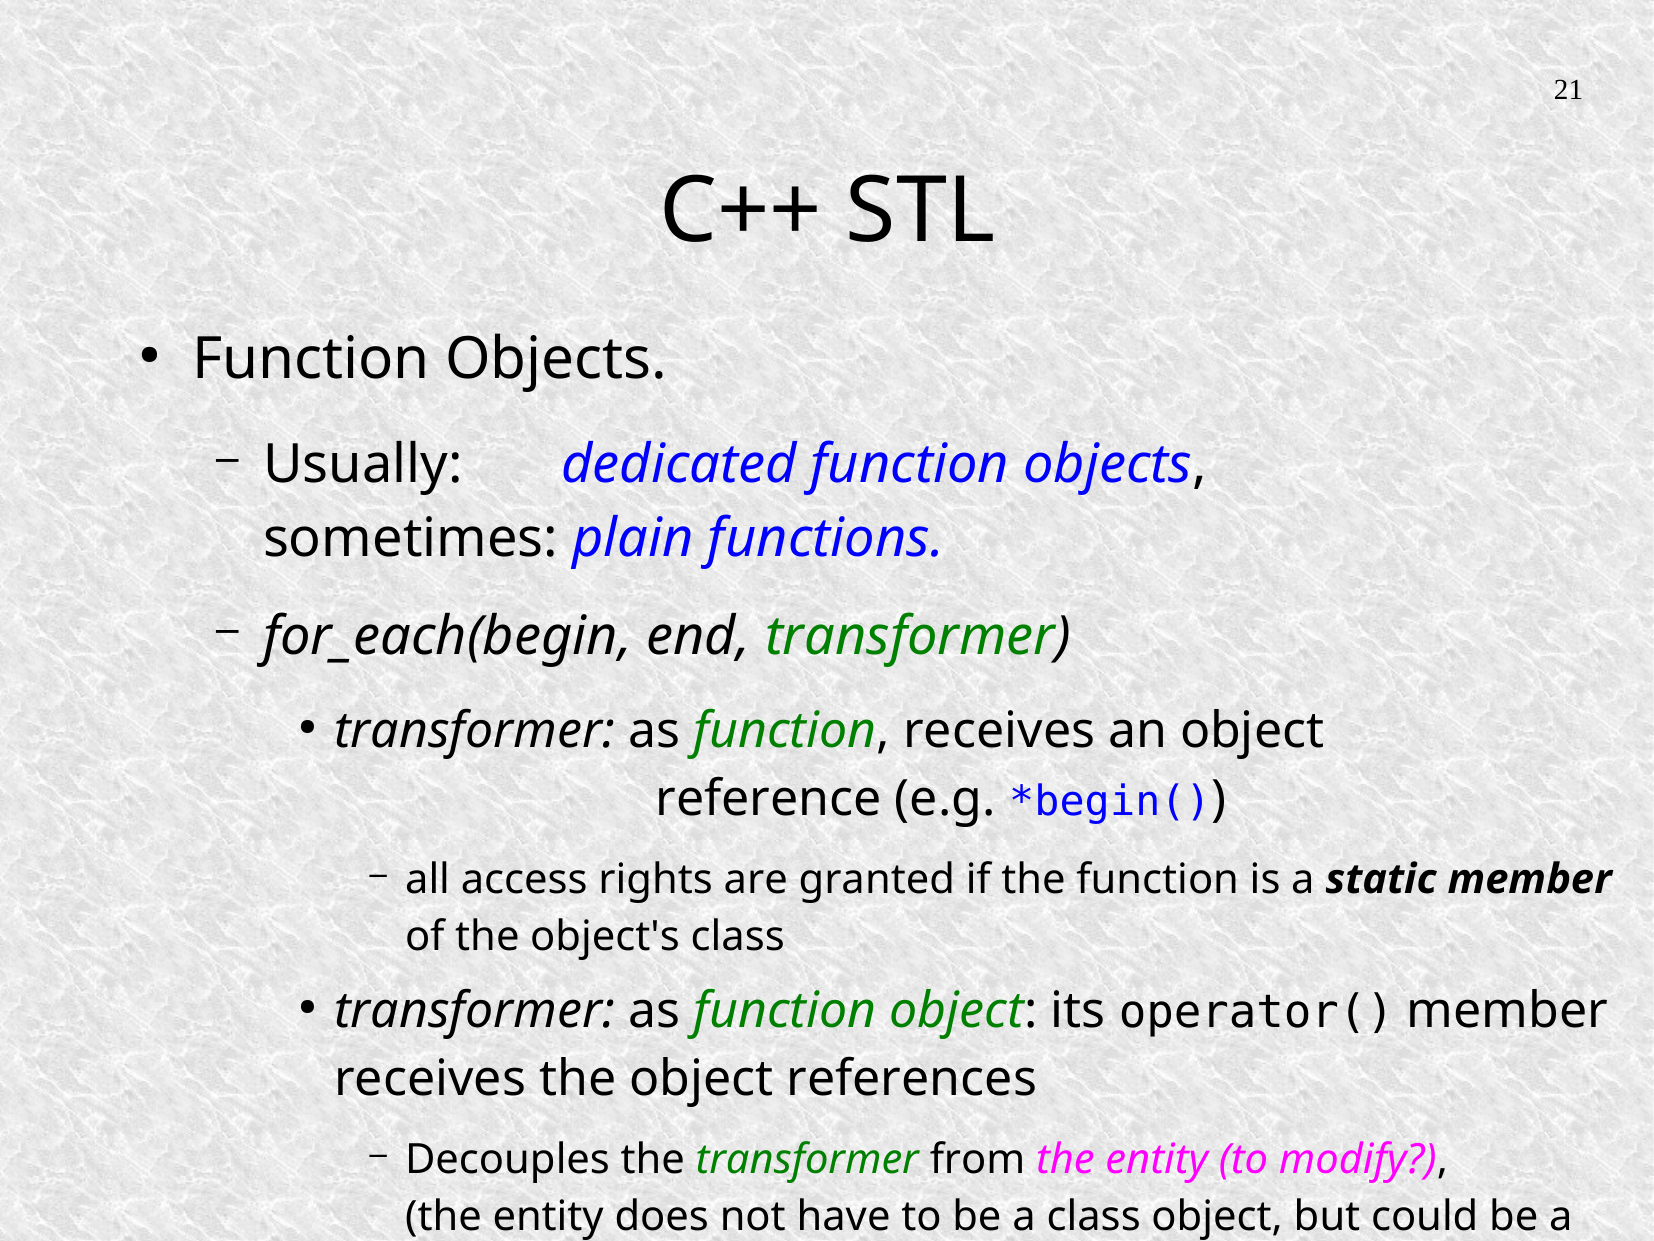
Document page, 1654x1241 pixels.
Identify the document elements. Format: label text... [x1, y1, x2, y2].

list Function Objects. Usually: dedicated function objects, sometimes: plain functions. for_each(begin, end, transformer) transformer: as function, receives an object reference (e.g. *begin()) all access rights are granted if the function is a static member of the object's class transformer: as function object: its operator() member receives the object references Decouples the transformer from the entity (to modify?), (the entity does not have to be a class object, but could be a plain value). [121, 316, 1627, 1205]
title C++ STL [121, 102, 1534, 311]
picture [0, 0, 1654, 1241]
